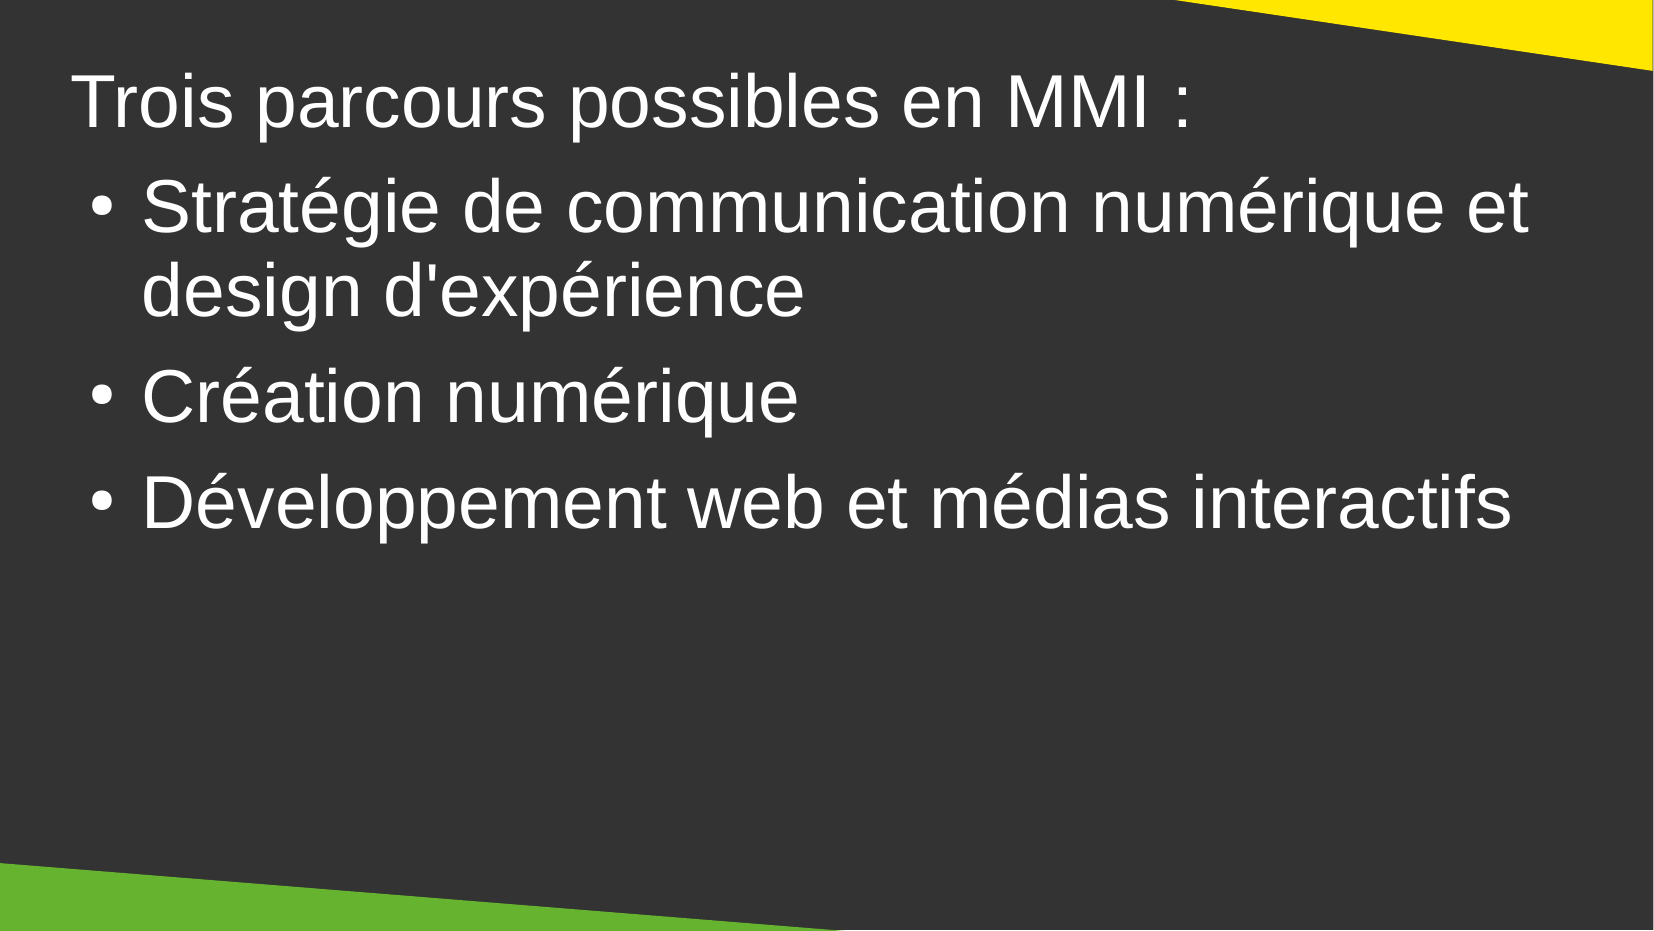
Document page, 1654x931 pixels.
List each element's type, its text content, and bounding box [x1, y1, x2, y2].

text_box [1174, 0, 1653, 71]
text_box [0, 863, 846, 931]
list Trois parcours possibles en MMI : Stratégie de communication numérique et design d'expérience Création numérique Développement web et médias interactifs [70, 59, 1595, 827]
